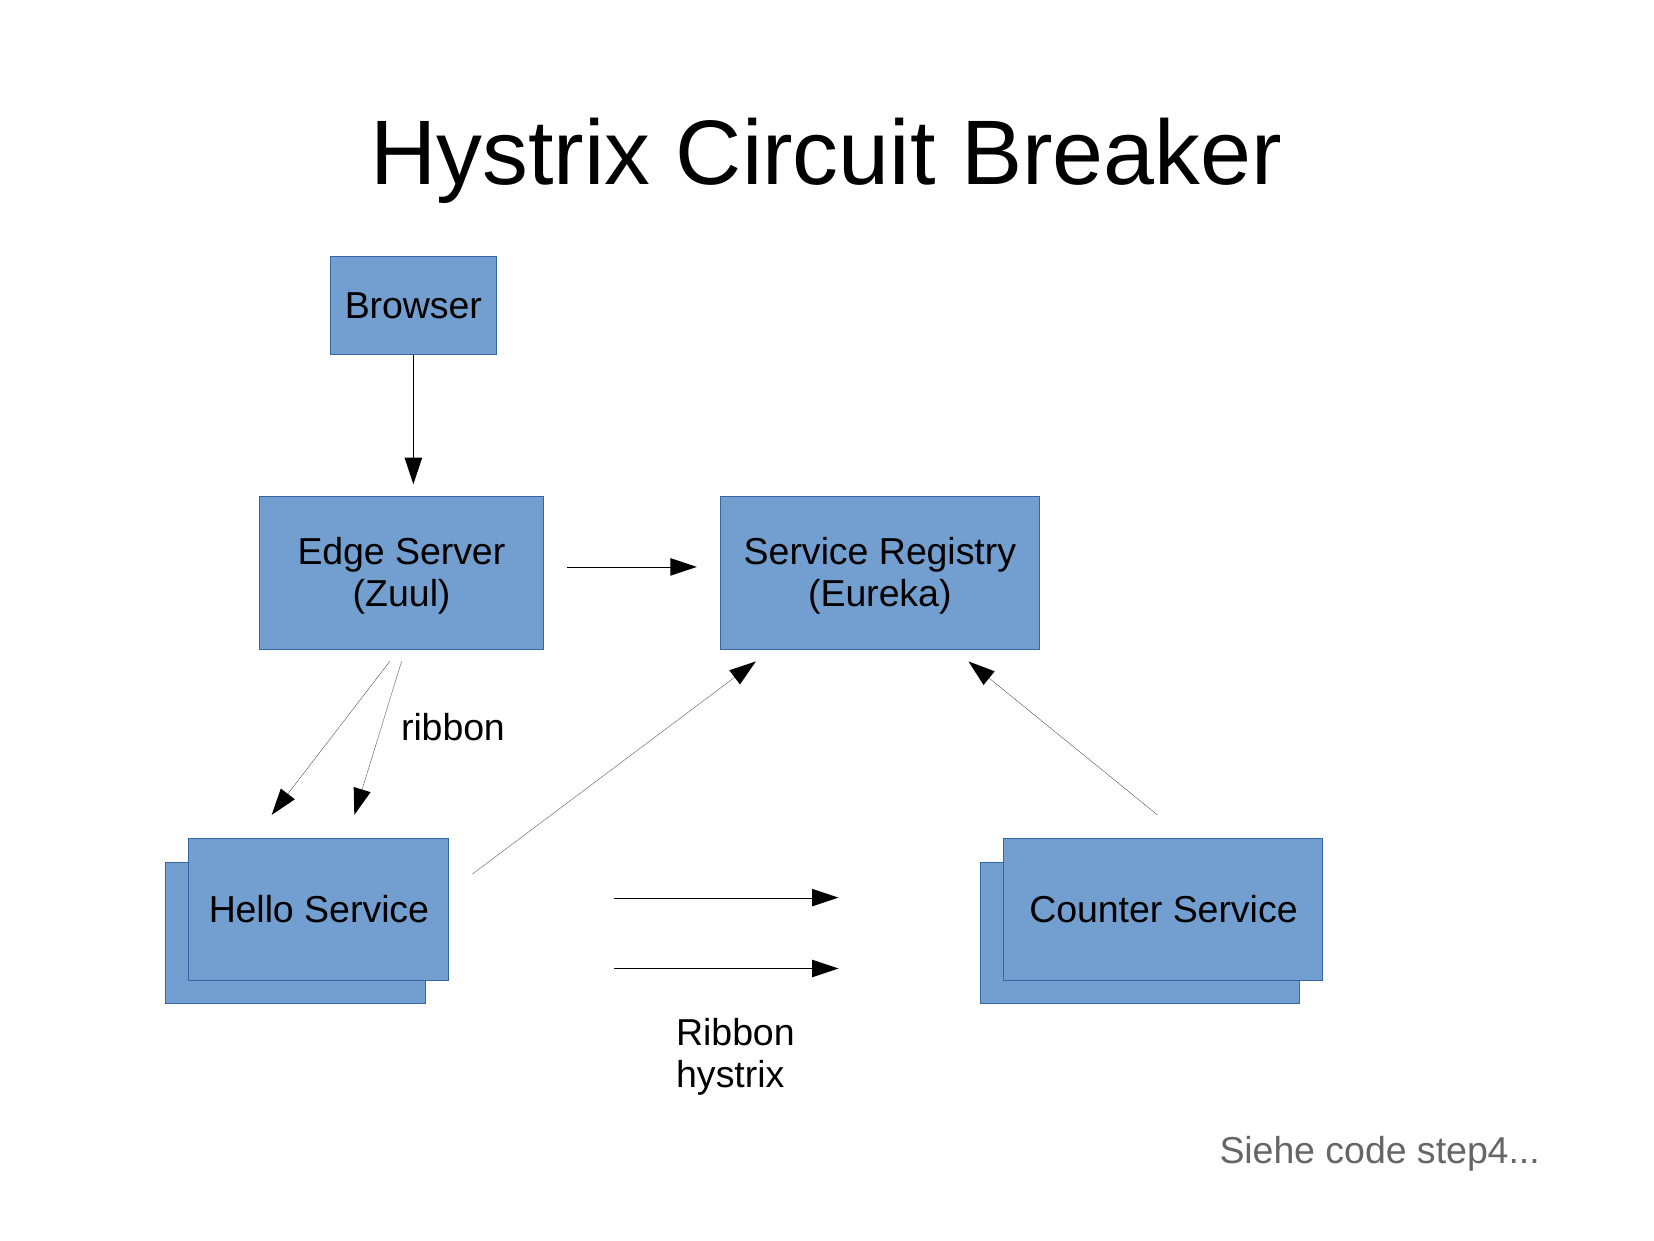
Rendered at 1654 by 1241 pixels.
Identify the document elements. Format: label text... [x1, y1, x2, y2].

text_box Ribbon hystrix [661, 1003, 810, 1103]
text_box Browser [330, 256, 497, 355]
title Hystrix Circuit Breaker [82, 49, 1571, 257]
text_box ribbon [386, 699, 520, 756]
text_box Siehe code step4... [1204, 1122, 1555, 1179]
text_box Edge Server (Zuul) [259, 496, 544, 650]
text_box Hello Service [165, 862, 426, 1004]
text_box Counter Service [980, 862, 1300, 1004]
text_box Hello Service [188, 838, 449, 981]
text_box Service Registry (Eureka) [720, 496, 1040, 650]
text_box Counter Service [1003, 838, 1323, 981]
